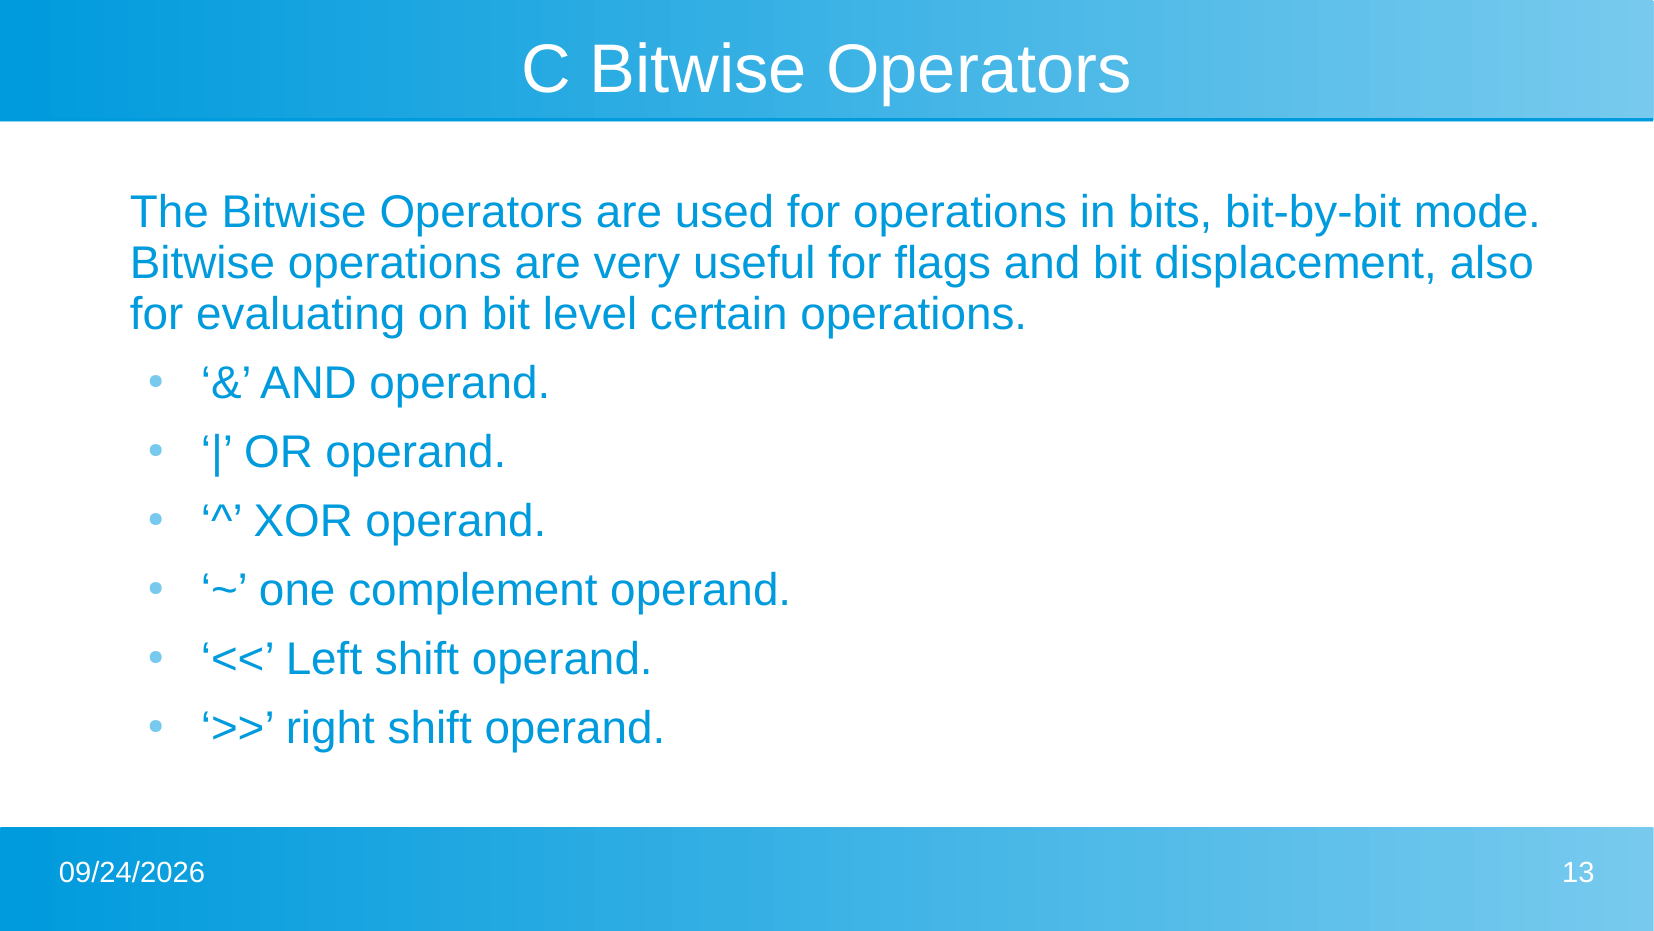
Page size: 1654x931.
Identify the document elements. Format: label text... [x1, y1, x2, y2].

title C Bitwise Operators [59, 29, 1595, 108]
list The Bitwise Operators are used for operations in bits, bit-by-bit mode. Bitwise operations are very useful for flags and bit displacement, also for evaluating on bit level certain operations. ‘&’ AND operand. ‘|’ OR operand. ‘^’ XOR operand. ‘~’ one complement operand. ‘<<’ Left shift operand. ‘>>’ right shift operand. [59, 108, 1595, 699]
